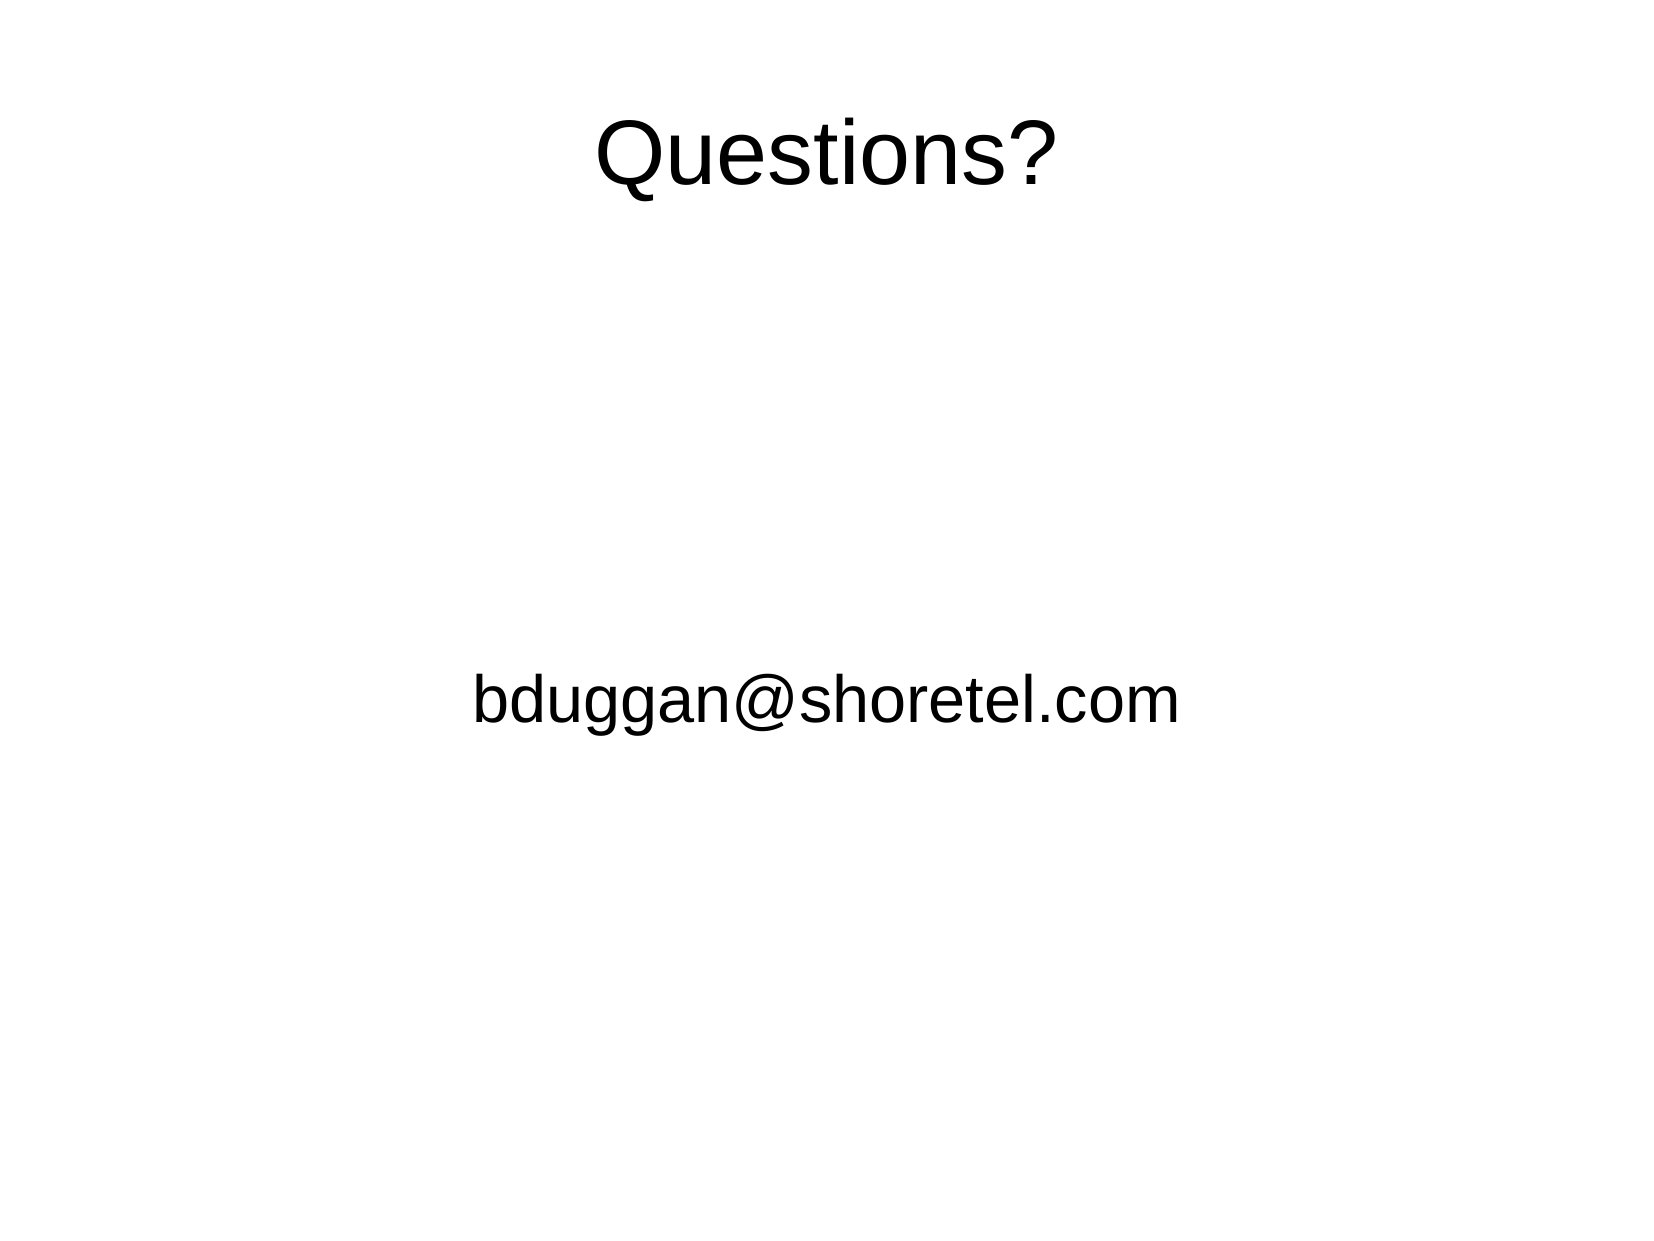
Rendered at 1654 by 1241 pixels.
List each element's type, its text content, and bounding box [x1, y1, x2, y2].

title Questions? [82, 49, 1571, 257]
subtitle bduggan@shoretel.com [82, 290, 1571, 1109]
